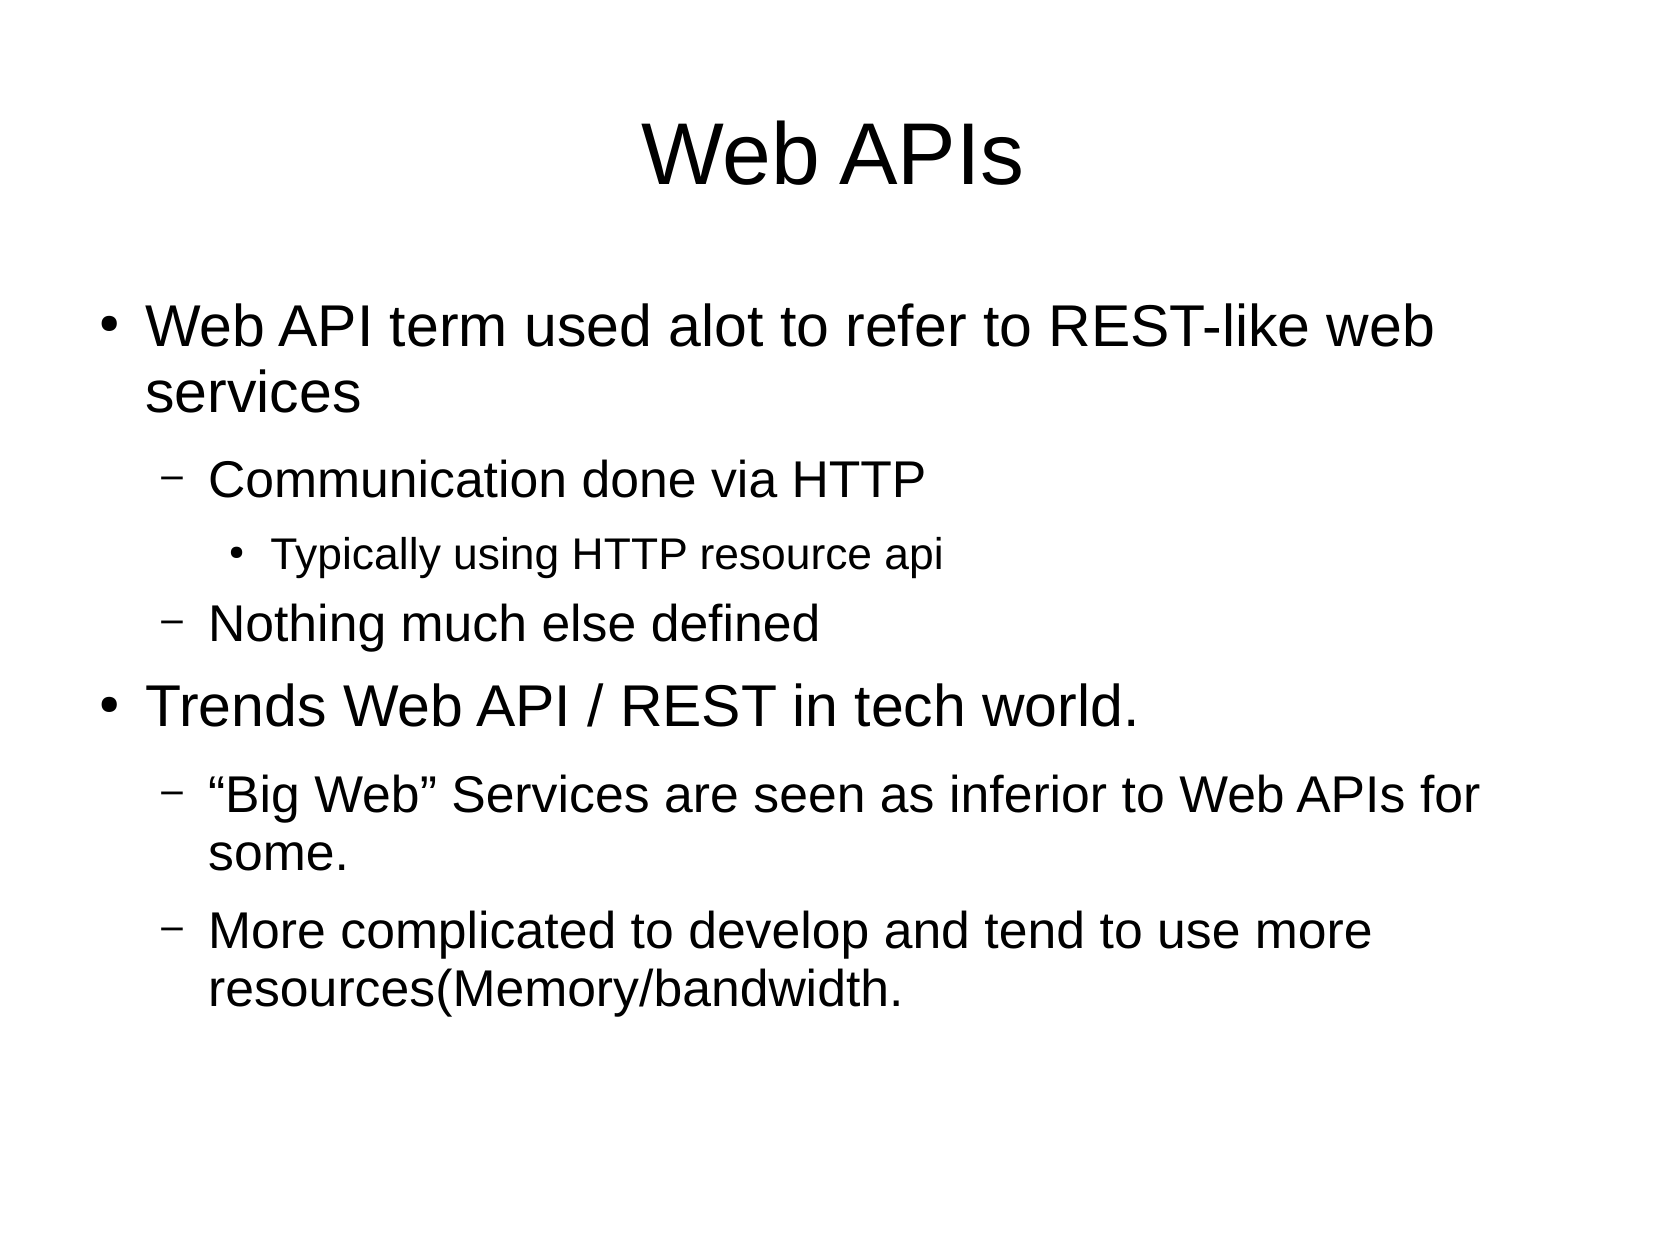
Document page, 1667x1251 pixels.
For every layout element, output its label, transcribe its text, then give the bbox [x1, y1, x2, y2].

list Web API term used alot to refer to REST-like web services Communication done via HTTP Typically using HTTP resource api Nothing much else defined Trends Web API / REST in tech world. “Big Web” Services are seen as inferior to Web APIs for some. More complicated to develop and tend to use more resources(Memory/bandwidth. [83, 292, 1584, 1018]
title Web APIs [83, 49, 1584, 259]
